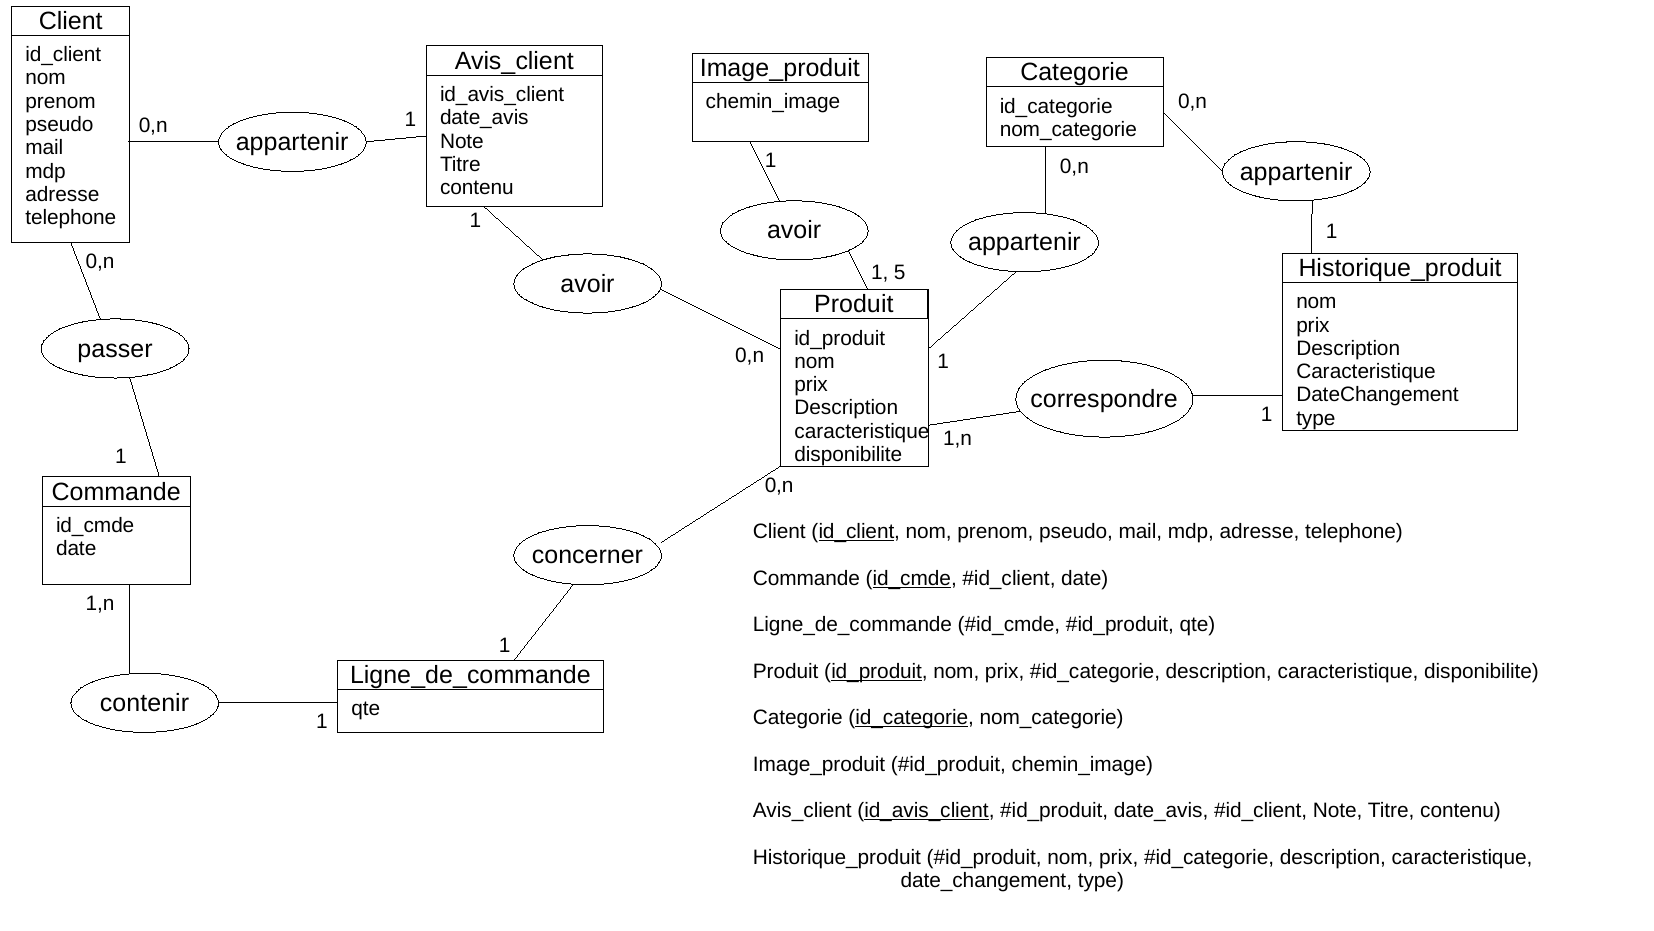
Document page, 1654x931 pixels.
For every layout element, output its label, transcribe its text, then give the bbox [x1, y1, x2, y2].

text_box [486, 690, 604, 733]
text_box appartenir [950, 212, 1099, 272]
text_box id_avis_client date_avis Note Titre contenu [425, 75, 603, 207]
text_box concerner [513, 525, 662, 585]
text_box Categorie [986, 57, 1164, 86]
text_box Avis_client [426, 45, 603, 75]
text_box 1 [750, 141, 810, 189]
text_box 0,n [720, 336, 780, 384]
text_box 0,n [750, 466, 810, 514]
text_box appartenir [218, 112, 367, 172]
text_box qte [336, 689, 486, 821]
text_box 1, 5 [856, 253, 929, 316]
text_box 1 [922, 342, 982, 390]
text_box id_client nom prenom pseudo mail mdp adresse telephone [10, 35, 160, 260]
text_box Commande [42, 476, 191, 507]
text_box avoir [513, 253, 662, 314]
text_box id_cmde date [41, 506, 160, 615]
text_box 1 [484, 626, 544, 674]
text_box nom prix Description Caracteristique DateChangement type [1281, 282, 1518, 438]
text_box 1 [389, 100, 449, 148]
text_box passer [41, 318, 190, 379]
text_box 1,n [928, 419, 988, 467]
text_box 1 [454, 200, 514, 249]
text_box contenir [70, 673, 219, 733]
text_box 1 [100, 437, 160, 485]
text_box Produit [780, 289, 928, 318]
text_box 0,n [70, 242, 130, 290]
text_box correspondre [1015, 360, 1193, 438]
text_box avoir [720, 200, 869, 260]
text_box Historique_produit [1282, 253, 1518, 282]
text_box 1 [1311, 212, 1371, 260]
text_box id_categorie nom_categorie [984, 86, 1164, 195]
text_box id_produit nom prix Description caracteristique disponibilite [779, 318, 957, 512]
text_box Client (id_client, nom, prenom, pseudo, mail, mdp, adresse, telephone) Commande (id_cmde, #id_client, date) Ligne_de_commande (#id_cmde, #id_produit, qte) Produit (id_produit, nom, prix, #id_categorie, description, caracteristique, disponibilite) Categorie (id_categorie, nom_categorie) Image_produit (#id_produit, chemin_image) Avis_client (id_avis_client, #id_produit, date_avis, #id_client, Note, Titre, contenu) Historique_produit (#id_produit, nom, prix, #id_categorie, description, caracteristique, date_changement, type) [738, 512, 1654, 931]
text_box 1 [1246, 395, 1277, 443]
text_box Ligne_de_commande [337, 660, 604, 690]
text_box 0,n [124, 106, 184, 154]
text_box [160, 507, 191, 585]
text_box appartenir [1222, 141, 1371, 201]
text_box Image_produit [692, 53, 869, 82]
text_box chemin_image [690, 82, 869, 168]
text_box 1 [301, 702, 361, 750]
text_box 0,n [1163, 82, 1223, 130]
text_box Client [11, 6, 130, 35]
text_box 1,n [70, 584, 130, 632]
text_box 0,n [1045, 147, 1105, 195]
